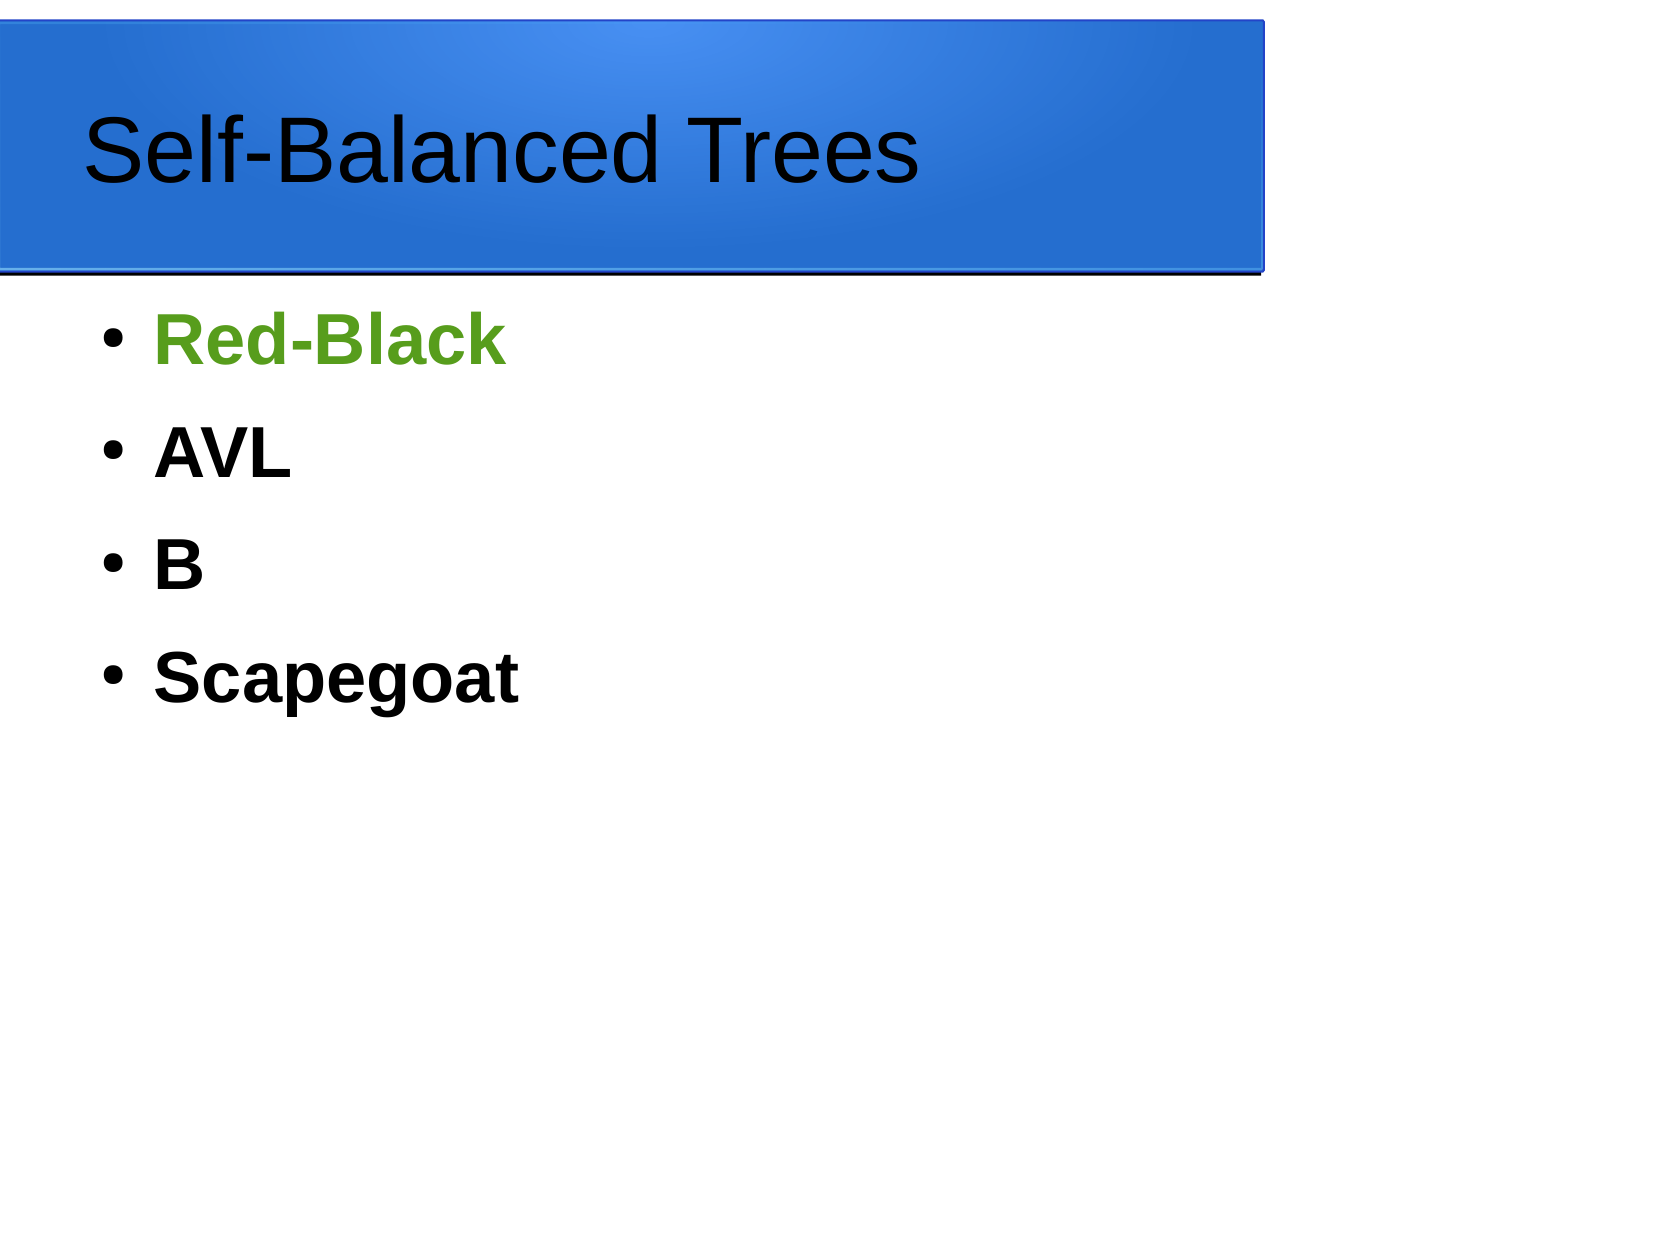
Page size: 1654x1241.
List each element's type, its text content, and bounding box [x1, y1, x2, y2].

title Self-Balanced Trees [82, 47, 1235, 252]
list Red-Black AVL B Scapegoat [82, 299, 1571, 1019]
